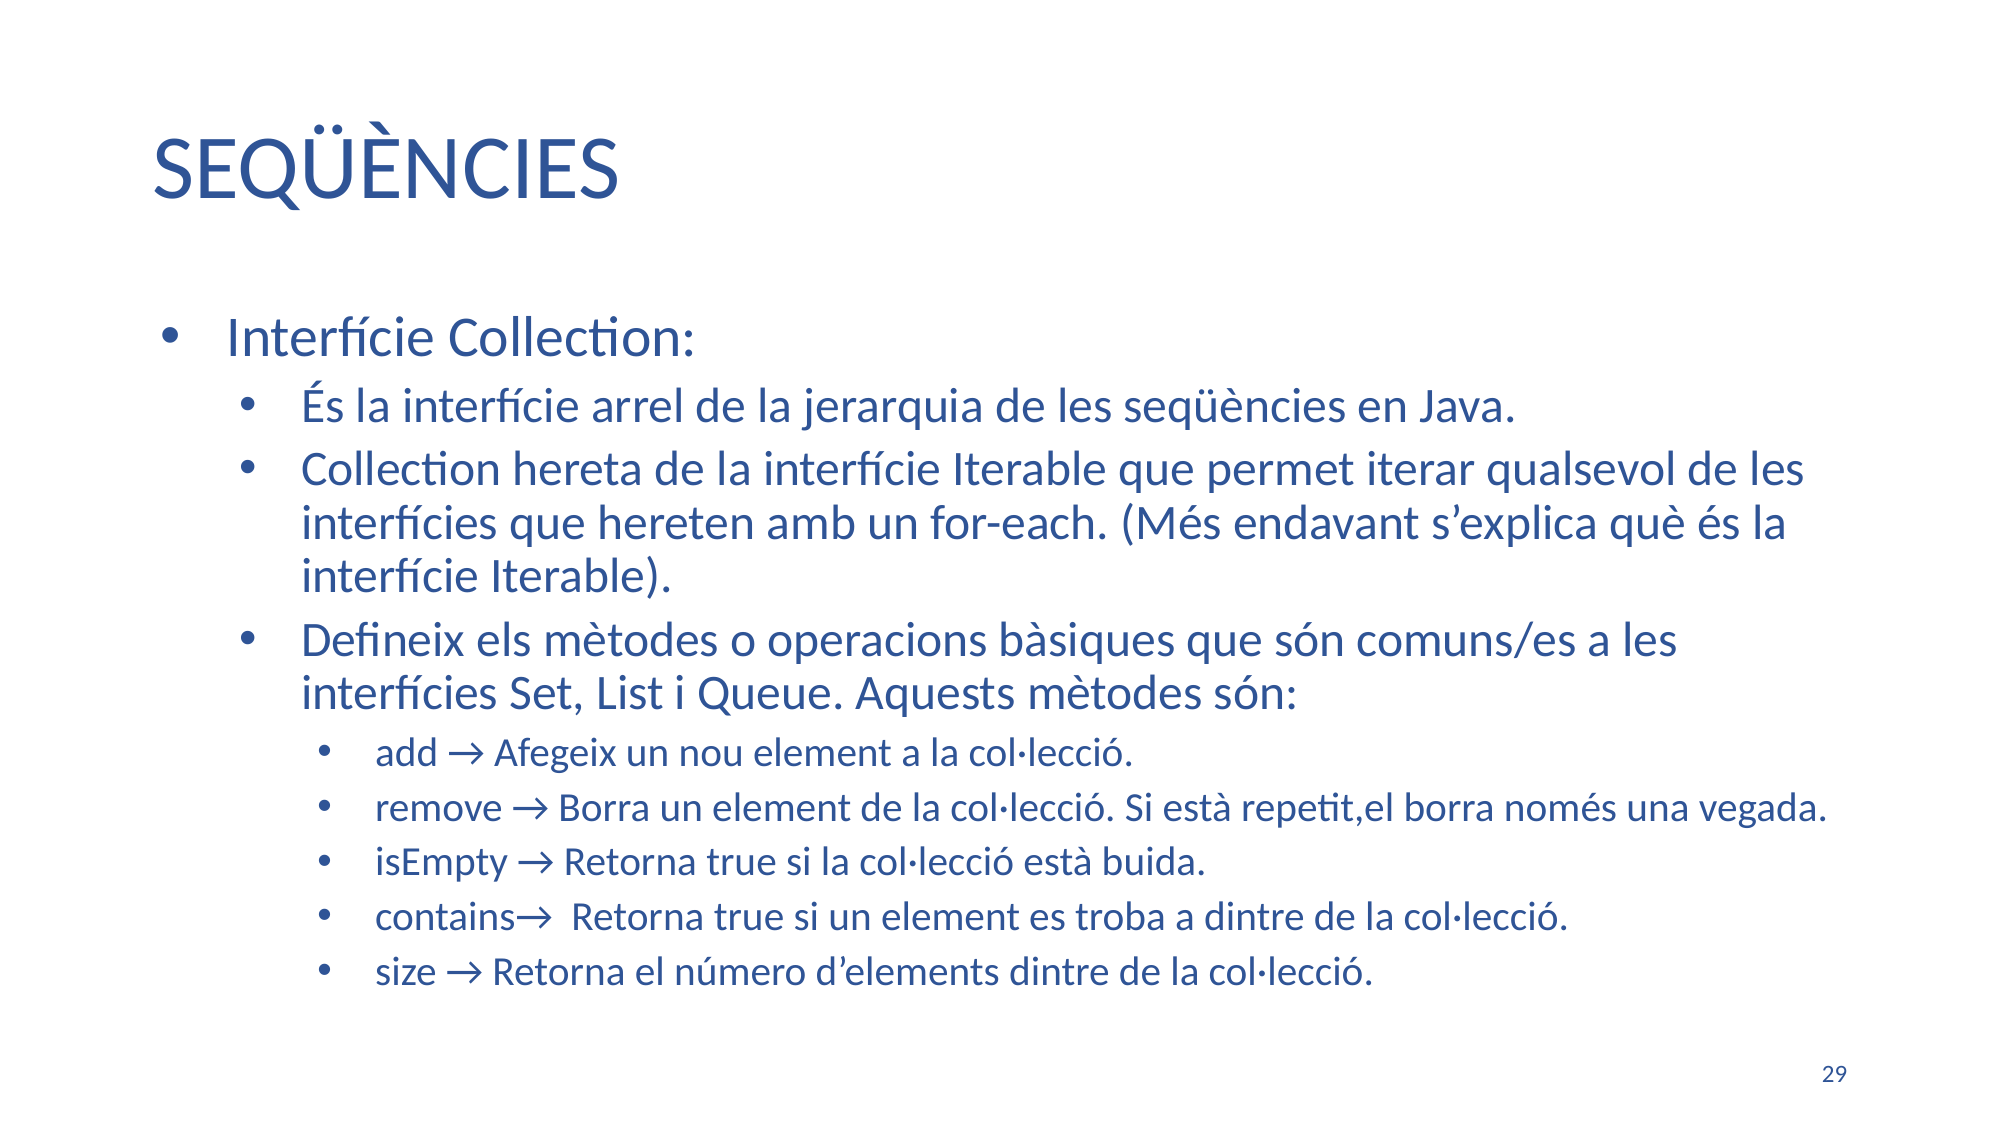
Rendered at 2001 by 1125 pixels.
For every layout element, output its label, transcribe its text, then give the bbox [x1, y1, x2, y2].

title SEQÜÈNCIES [137, 59, 1863, 278]
list Interfície Collection: És la interfície arrel de la jerarquia de les seqüències en Java. Collection hereta de la interfície Iterable que permet iterar qualsevol de les interfícies que hereten amb un for-each. (Més endavant s’explica què és la interfície Iterable). Defineix els mètodes o operacions bàsiques que són comuns/es a les interfícies Set, List i Queue. Aquests mètodes són: add → Afegeix un nou element a la col·lecció. remove → Borra un element de la col·lecció. Si està repetit,el borra només una vegada. isEmpty → Retorna true si la col·lecció està buida. contains→ Retorna true si un element es troba a dintre de la col·lecció. size → Retorna el número d’elements dintre de la col·lecció. [137, 299, 1863, 1014]
slide_number <number> [1412, 1042, 1863, 1103]
